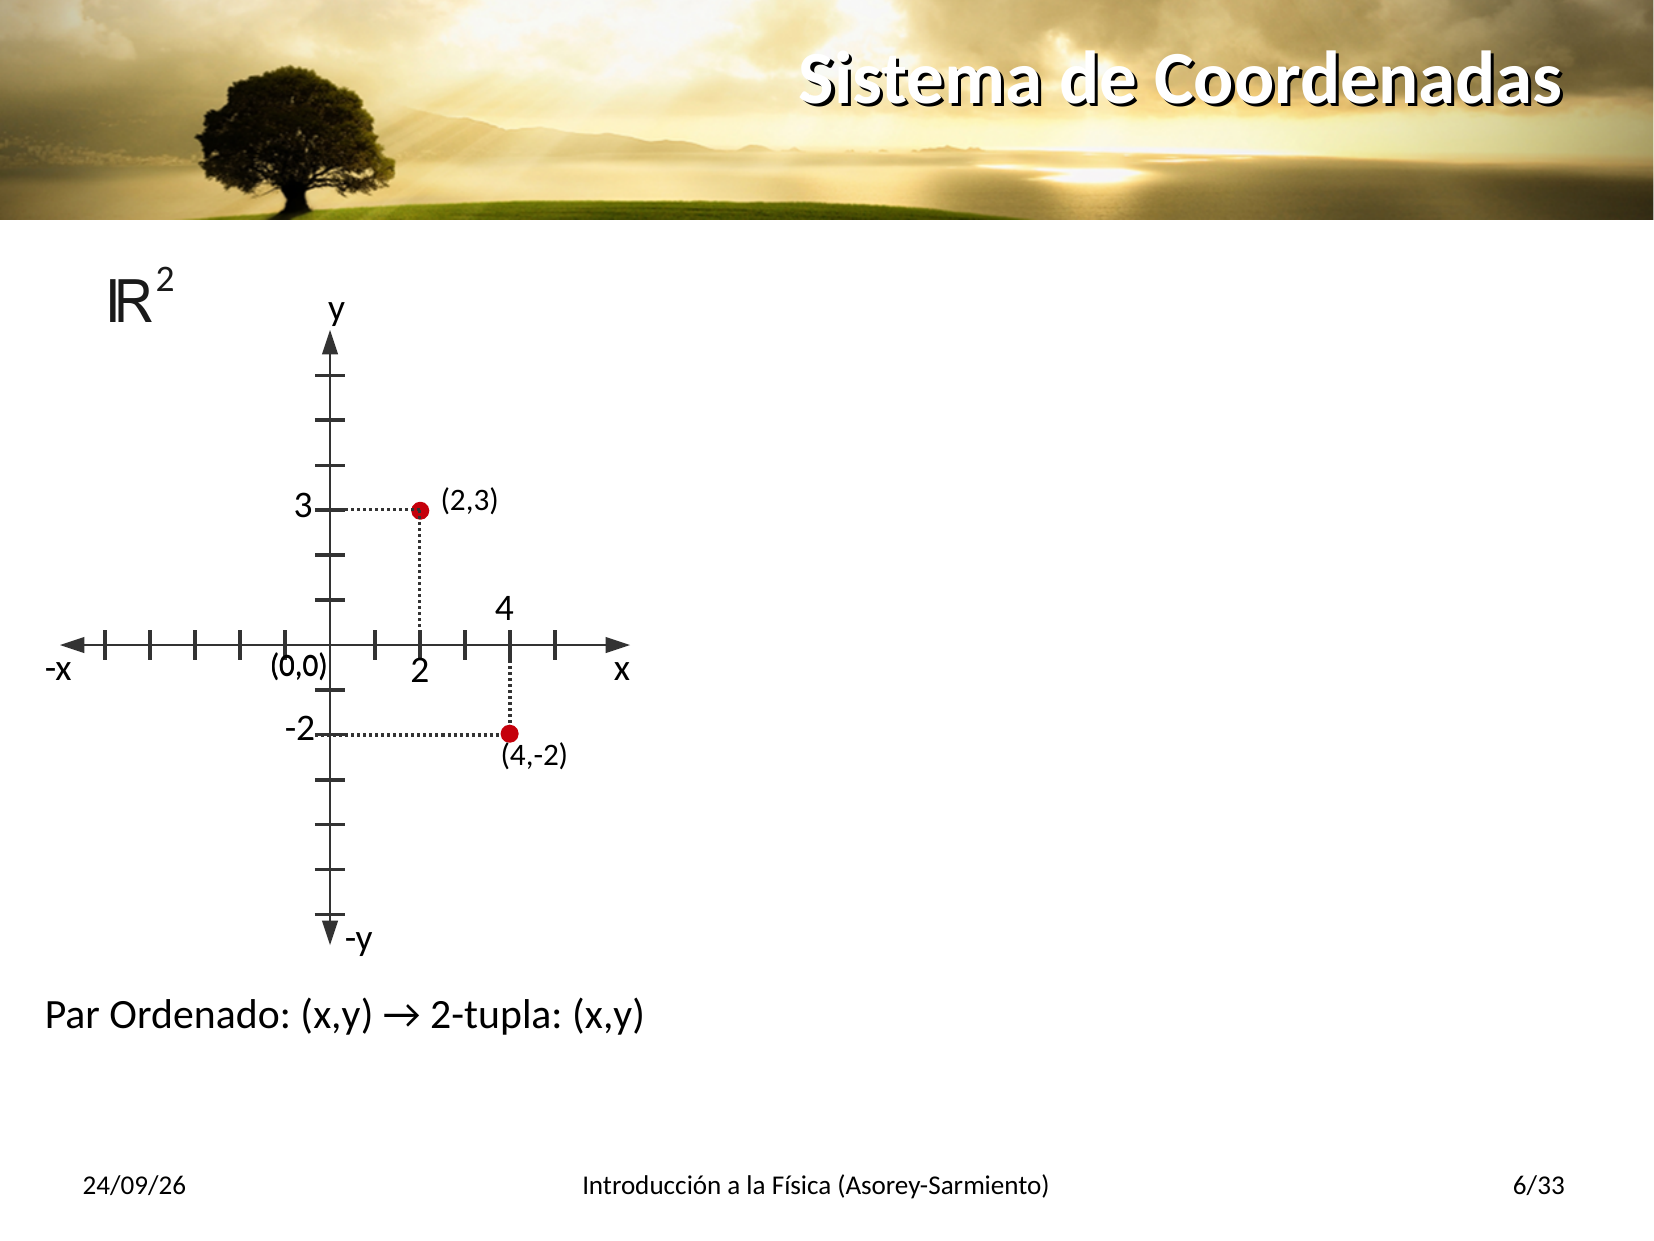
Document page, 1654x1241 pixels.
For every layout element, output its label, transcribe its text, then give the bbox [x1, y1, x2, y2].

text_box -y [330, 915, 389, 976]
text_box (4,-2) [485, 735, 586, 789]
text_box (0,0) [255, 645, 343, 699]
text_box Par Ordenado: (x,y) → 2-tupla: (x,y) [30, 990, 692, 1056]
text_box [412, 503, 425, 519]
text_box y [313, 284, 361, 346]
text_box 4 [480, 584, 529, 646]
text_box 3 [279, 482, 328, 543]
title Sistema de Coordenadas [75, 19, 1564, 151]
text_box [502, 726, 518, 735]
text_box (2,3) [425, 480, 526, 534]
text_box 2 [395, 647, 445, 708]
picture [0, 0, 1654, 220]
text_box -2 [270, 705, 331, 766]
text_box -x [30, 645, 88, 706]
text_box x [599, 645, 646, 706]
chart [101, 255, 181, 335]
